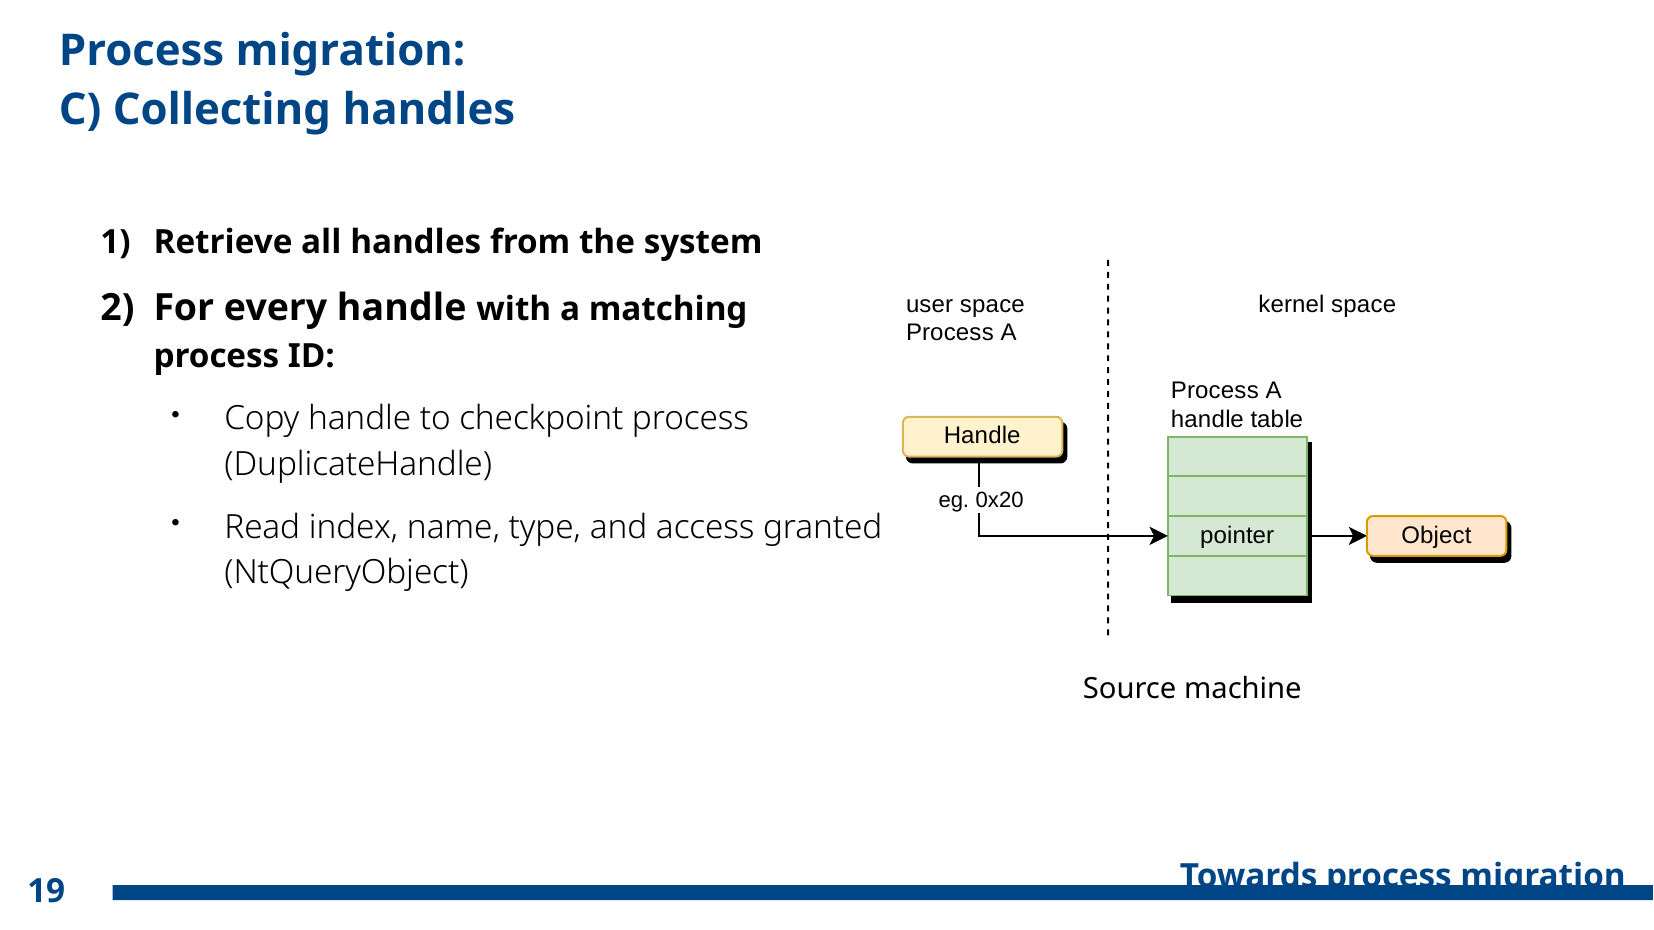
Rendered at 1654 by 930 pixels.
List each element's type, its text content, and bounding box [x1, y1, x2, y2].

chart [900, 255, 1531, 666]
title Process migration: C) Collecting handles [58, 26, 1594, 138]
list Retrieve all handles from the system For every handle with a matching process ID: Copy handle to checkpoint process (DuplicateHandle) Read index, name, type, and access granted (NtQueryObject) [82, 217, 886, 757]
text_box Source machine [900, 660, 1486, 715]
